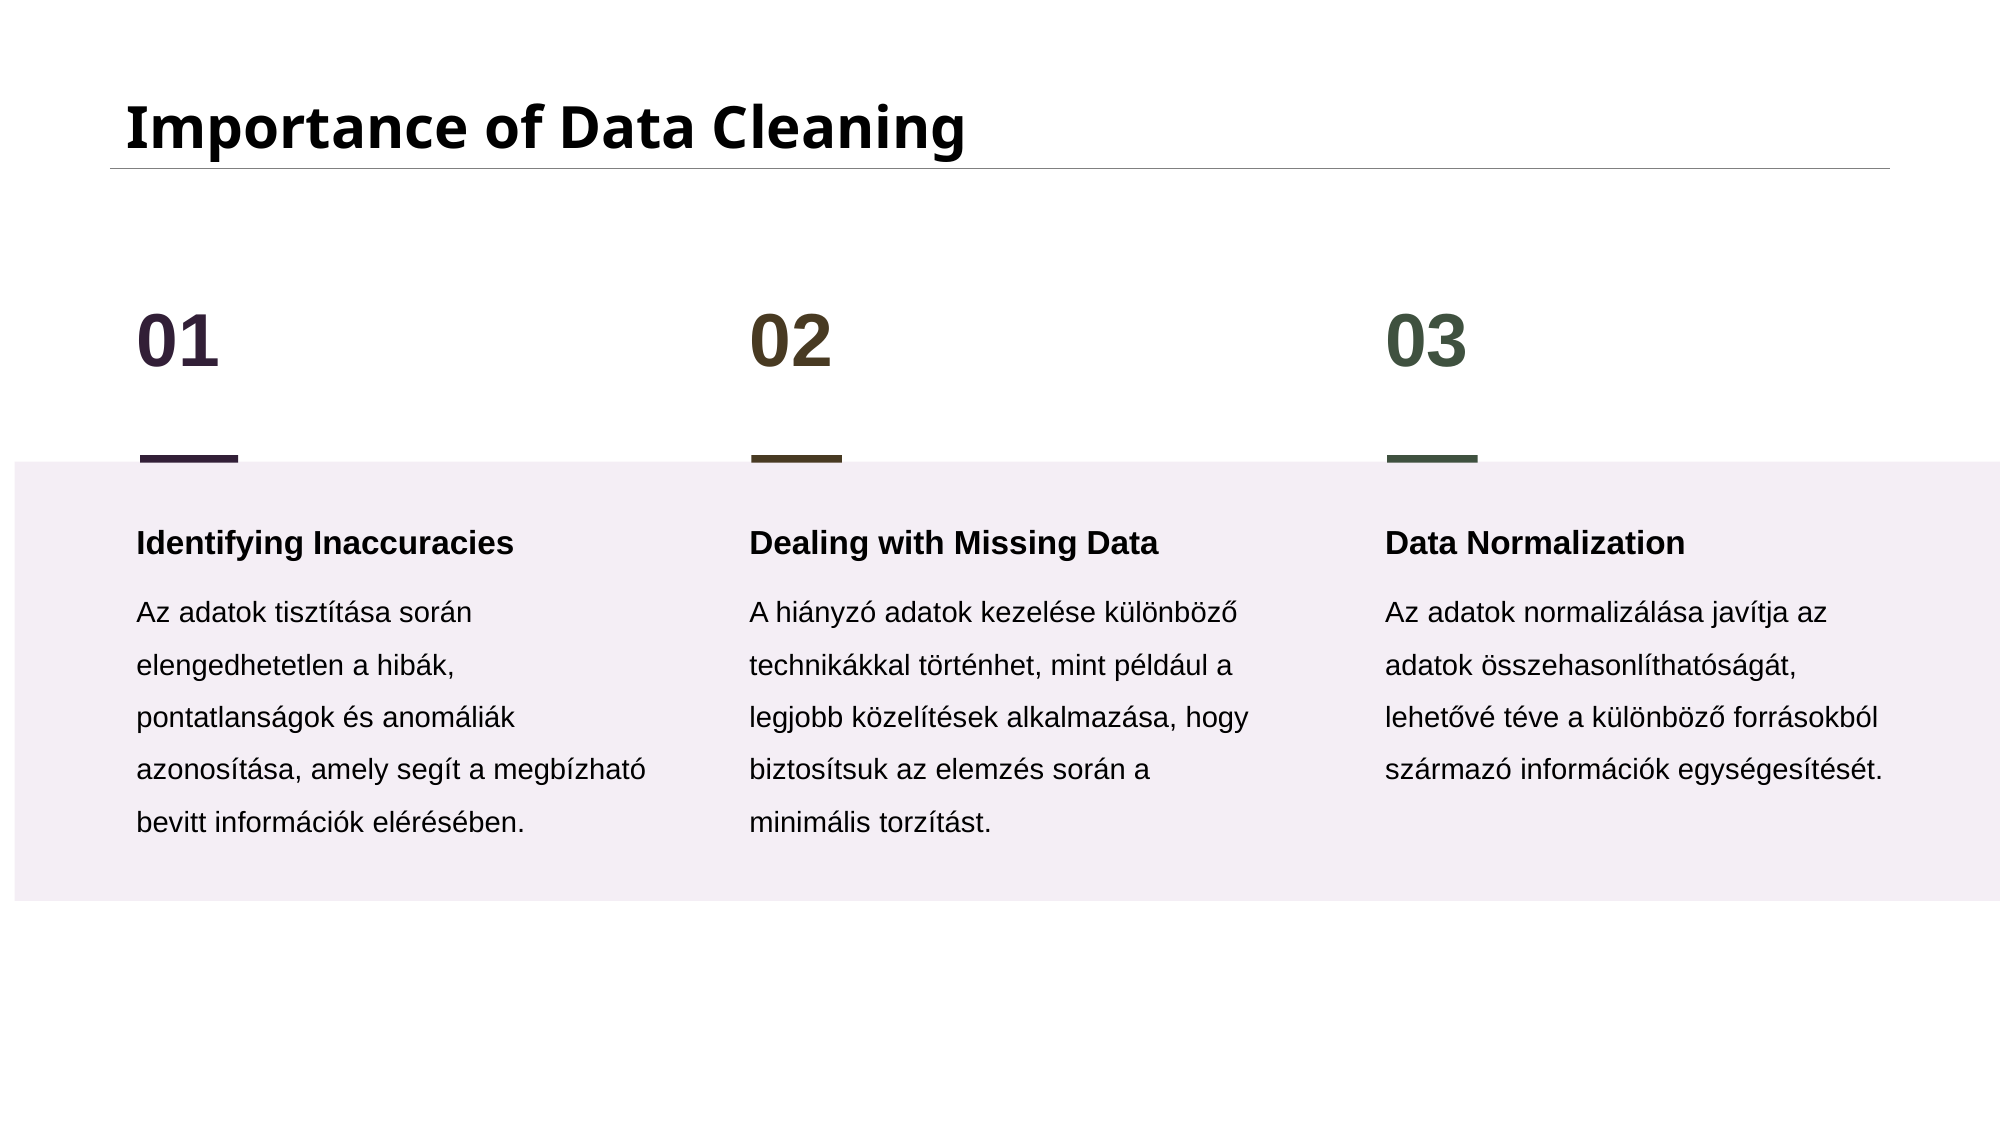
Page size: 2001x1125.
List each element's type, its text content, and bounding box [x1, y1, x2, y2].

text_box 02 [731, 273, 1269, 400]
text_box [14, 455, 2000, 901]
text_box 01 [118, 273, 676, 400]
text_box Az adatok normalizálása javítja az adatok összehasonlíthatóságát, lehetővé téve a különböző forrásokból származó információk egységesítését. [1367, 558, 1905, 804]
text_box A hiányzó adatok kezelése különböző technikákkal történhet, mint például a legjobb közelítések alkalmazása, hogy biztosítsuk az elemzés során a minimális torzítást. [731, 558, 1269, 856]
text_box Importance of Data Cleaning [111, 0, 1892, 169]
text_box Dealing with Missing Data [731, 502, 1269, 558]
text_box 03 [1367, 273, 1905, 400]
text_box Identifying Inaccuracies [118, 502, 676, 558]
text_box Az adatok tisztítása során elengedhetetlen a hibák, pontatlanságok és anomáliák azonosítása, amely segít a megbízható bevitt információk elérésében. [118, 558, 676, 856]
text_box Data Normalization [1367, 502, 1905, 558]
